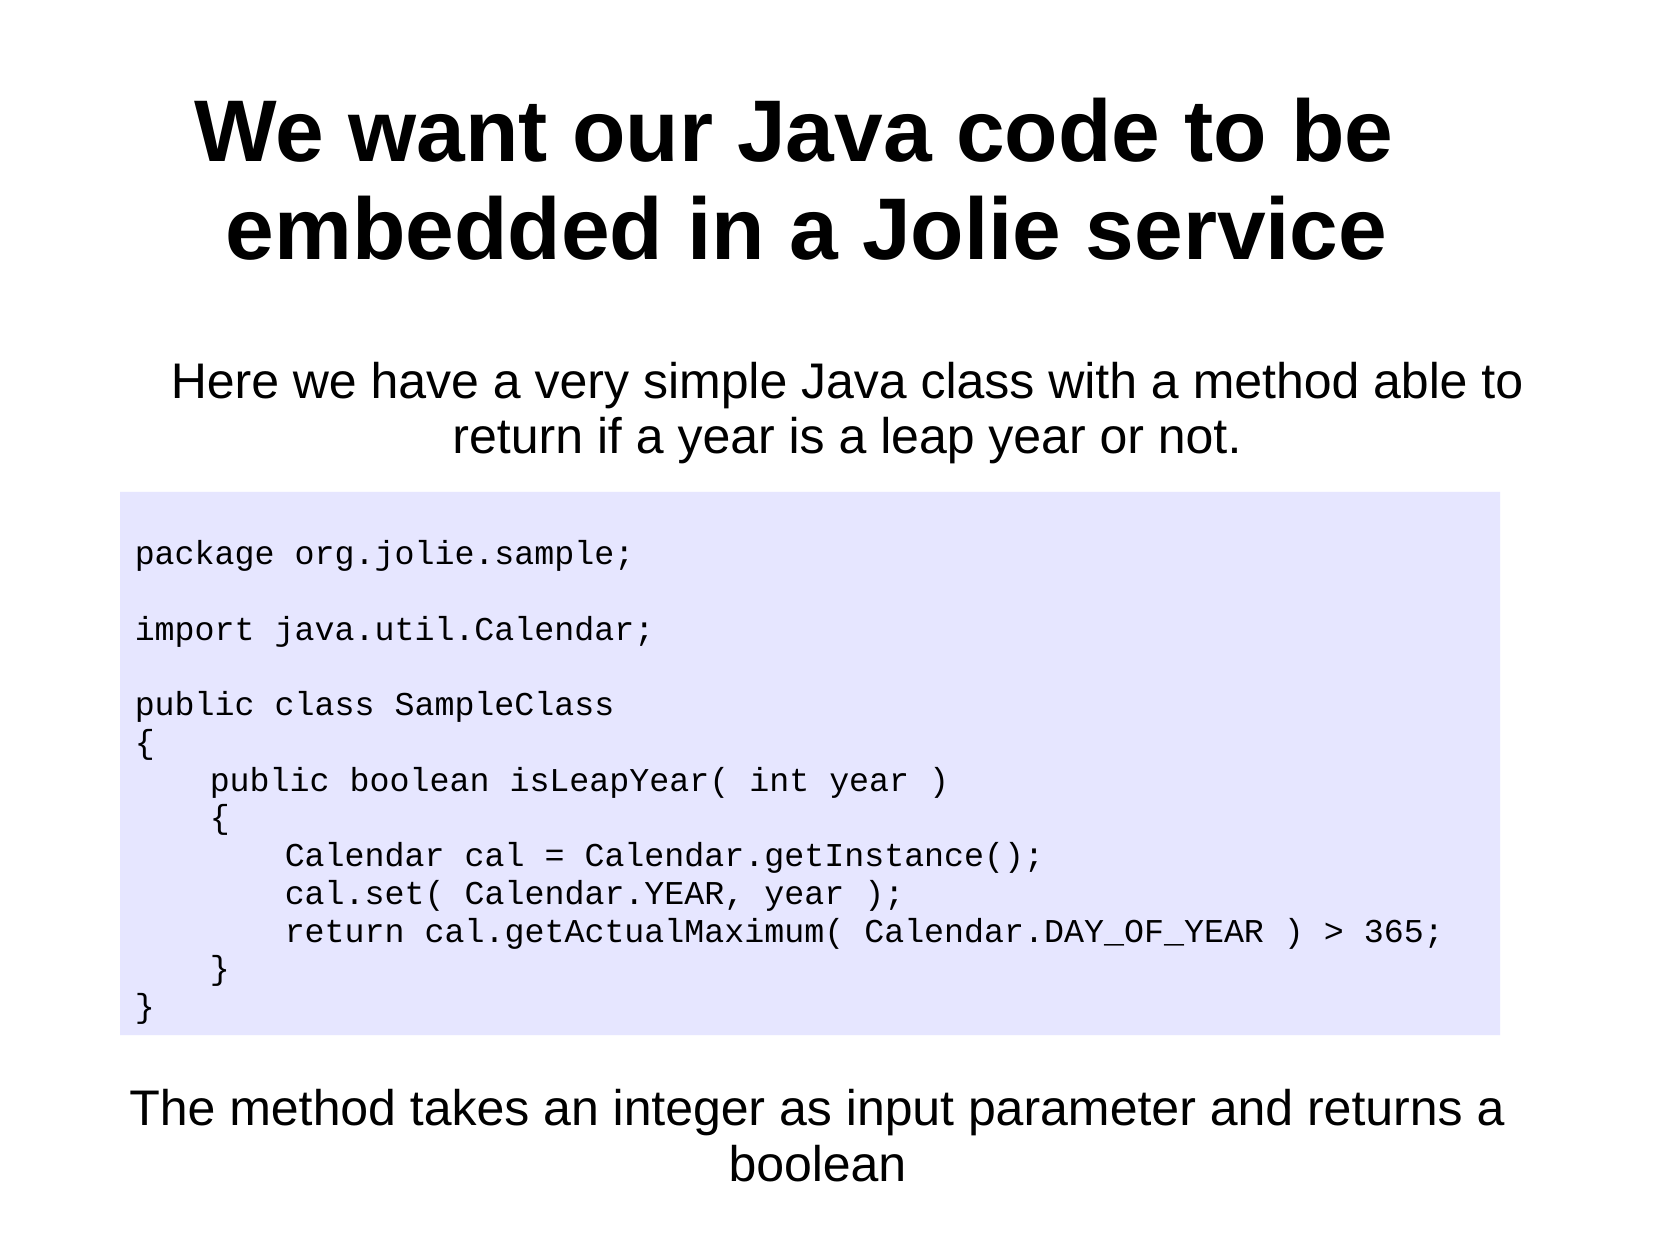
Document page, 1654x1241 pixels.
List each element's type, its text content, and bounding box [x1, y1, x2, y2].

text_box The method takes an integer as input parameter and returns a boolean [60, 1072, 1576, 1201]
text_box We want our Java code to be embedded in a Jolie service [180, 75, 1471, 286]
text_box Here we have a very simple Java class with a method able to return if a year is a leap year or not. [90, 345, 1606, 473]
text_box package org.jolie.sample; import java.util.Calendar; public class SampleClass { public boolean isLeapYear( int year ) { Calendar cal = Calendar.getInstance(); cal.set( Calendar.YEAR, year ); return cal.getActualMaximum( Calendar.DAY_OF_YEAR ) > 365; } } [120, 491, 1501, 1036]
